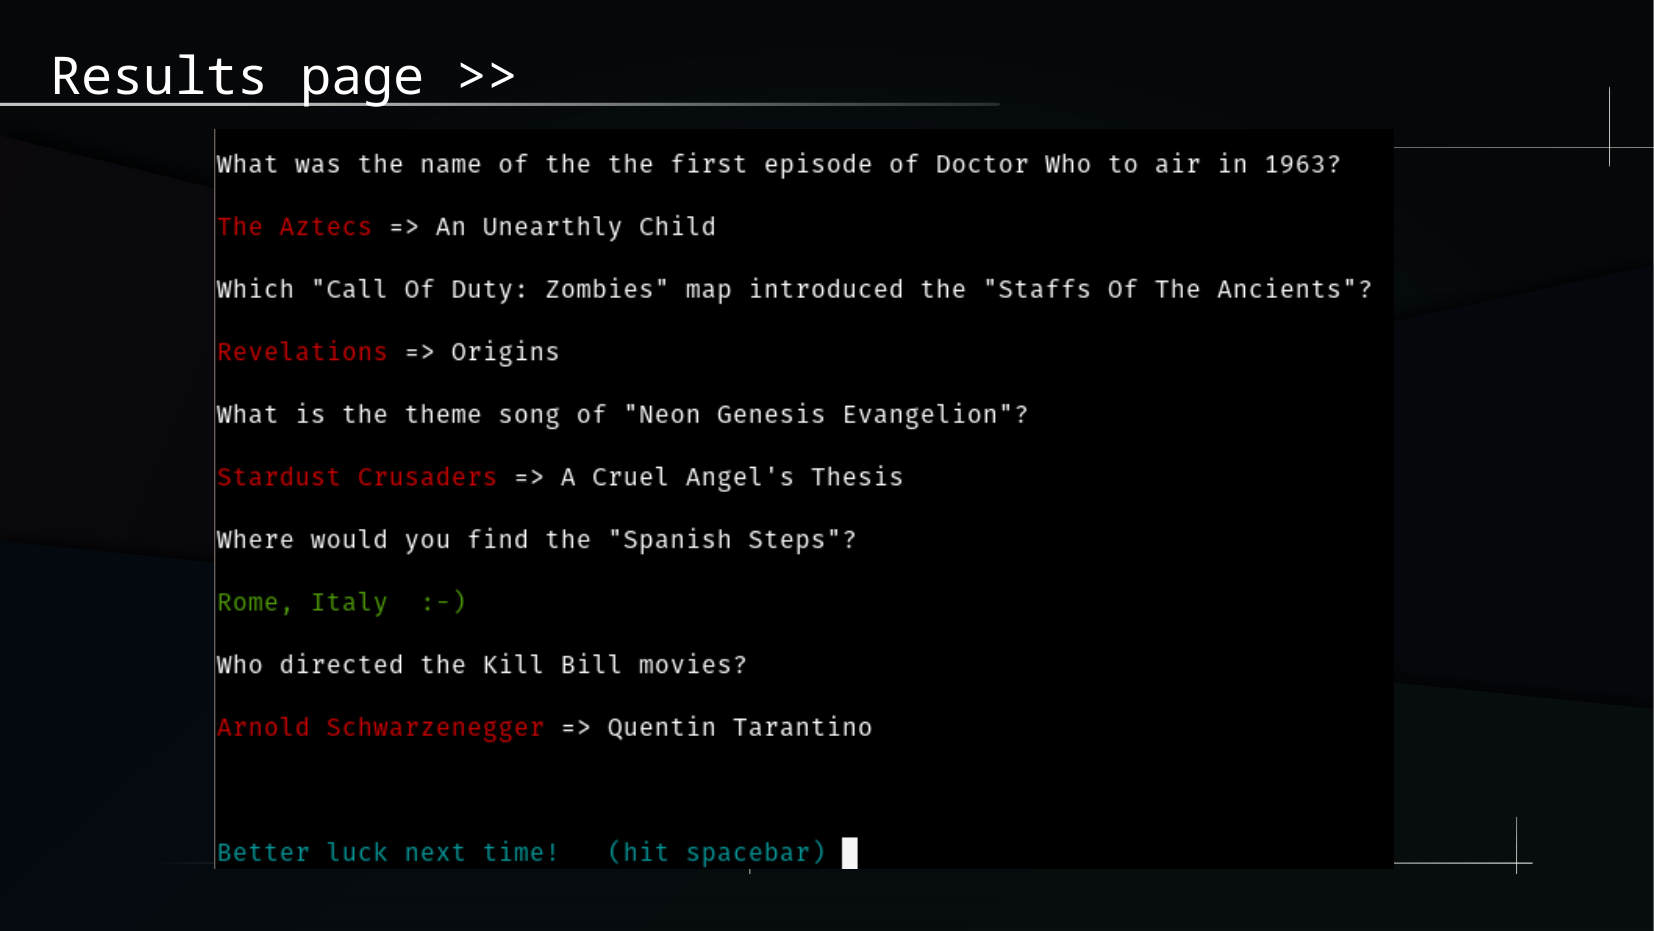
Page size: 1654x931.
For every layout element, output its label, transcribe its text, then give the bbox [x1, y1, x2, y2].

picture [0, 0, 1654, 931]
text_box Results page >> [35, 31, 827, 113]
